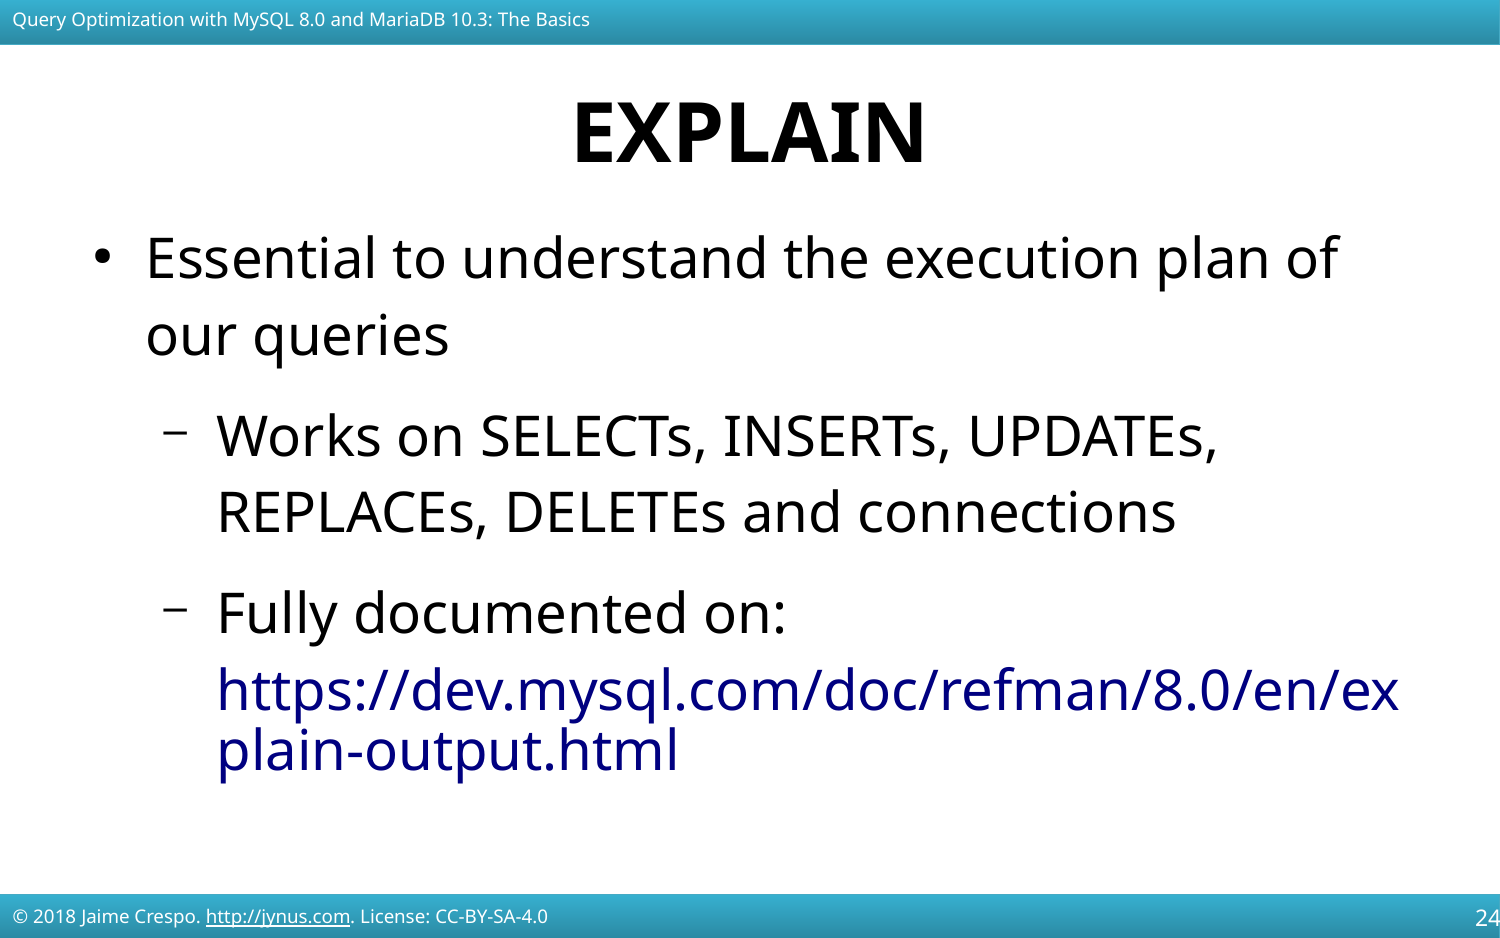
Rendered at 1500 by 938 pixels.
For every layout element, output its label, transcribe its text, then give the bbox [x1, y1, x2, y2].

list Essential to understand the execution plan of our queries Works on SELECTs, INSERTs, UPDATEs, REPLACEs, DELETEs and connections Fully documented on: https://dev.mysql.com/doc/refman/8.0/en/explain-output.html [75, 218, 1425, 876]
title EXPLAIN [75, 41, 1425, 218]
